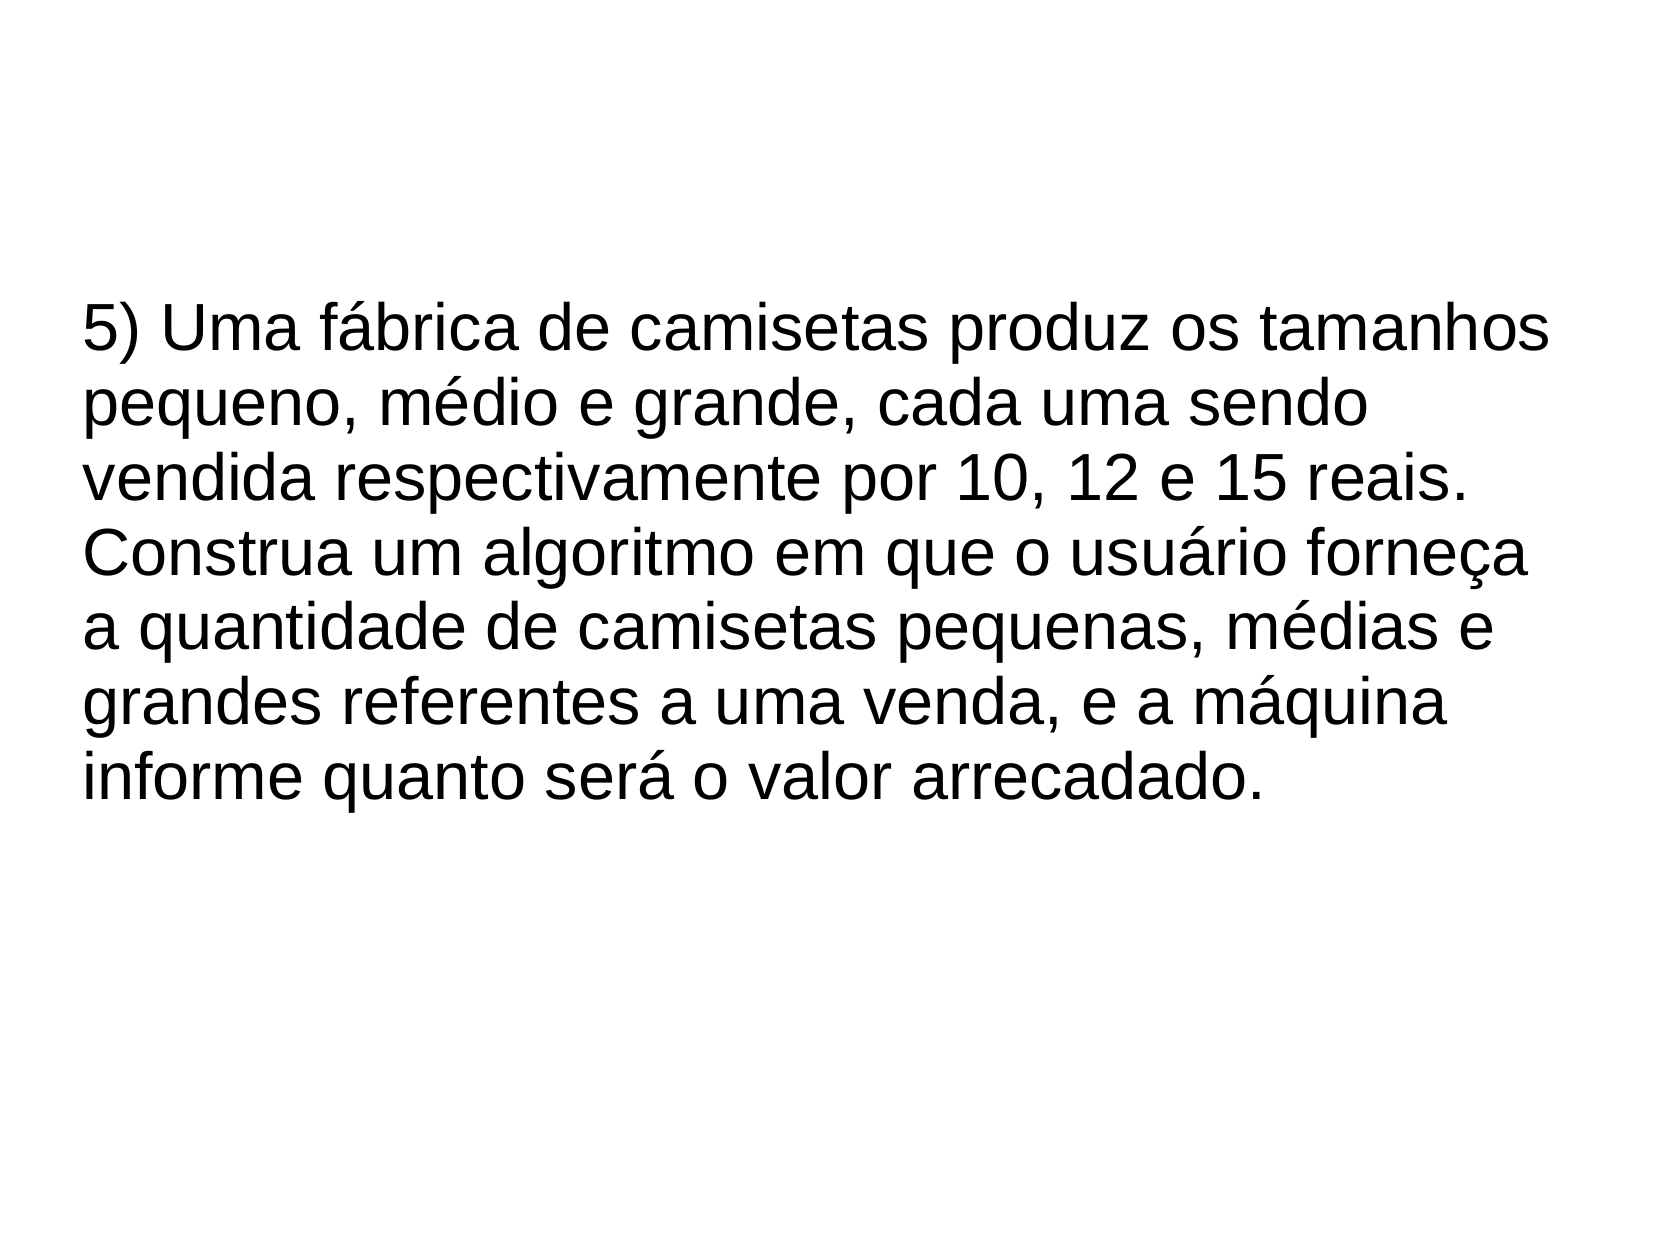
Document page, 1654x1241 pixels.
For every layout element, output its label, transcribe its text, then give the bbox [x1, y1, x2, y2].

list 5) Uma fábrica de camisetas produz os tamanhos pequeno, médio e grande, cada uma sendo vendida respectivamente por 10, 12 e 15 reais. Construa um algoritmo em que o usuário forneça a quantidade de camisetas pequenas, médias e grandes referentes a uma venda, e a máquina informe quanto será o valor arrecadado. [82, 290, 1571, 1217]
